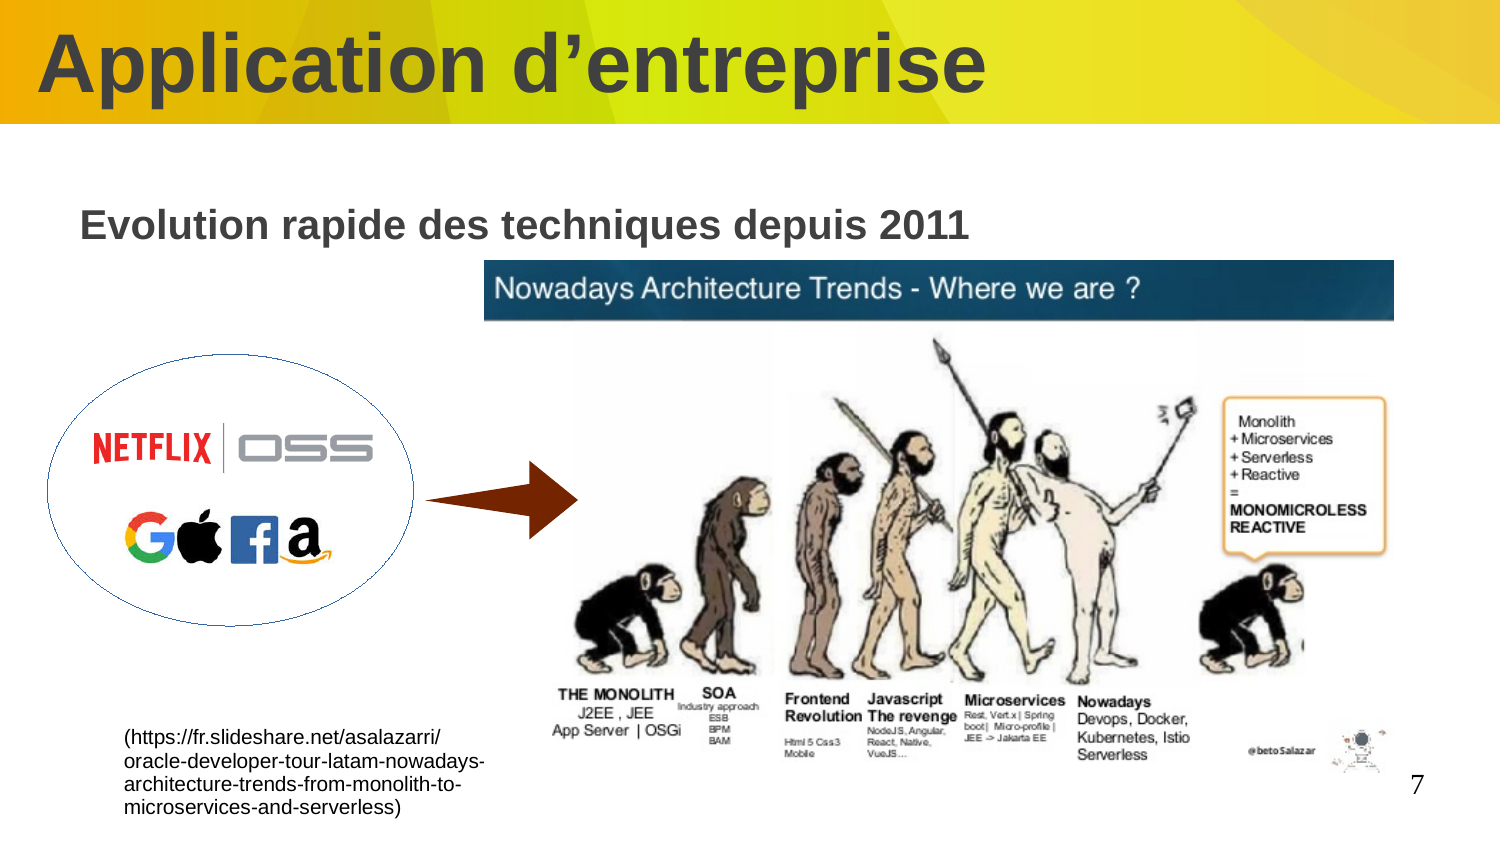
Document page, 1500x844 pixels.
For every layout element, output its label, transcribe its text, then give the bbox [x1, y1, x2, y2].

text_box Evolution rapide des techniques depuis 2011 [64, 185, 1459, 261]
text_box (https://fr.slideshare.net/asalazarri/oracle-developer-tour-latam-nowadays-architecture-trends-from-monolith-to-microservices-and-serverless) [108, 718, 508, 827]
text_box Application d’entreprise [0, 0, 1498, 130]
picture [0, 0, 1500, 844]
